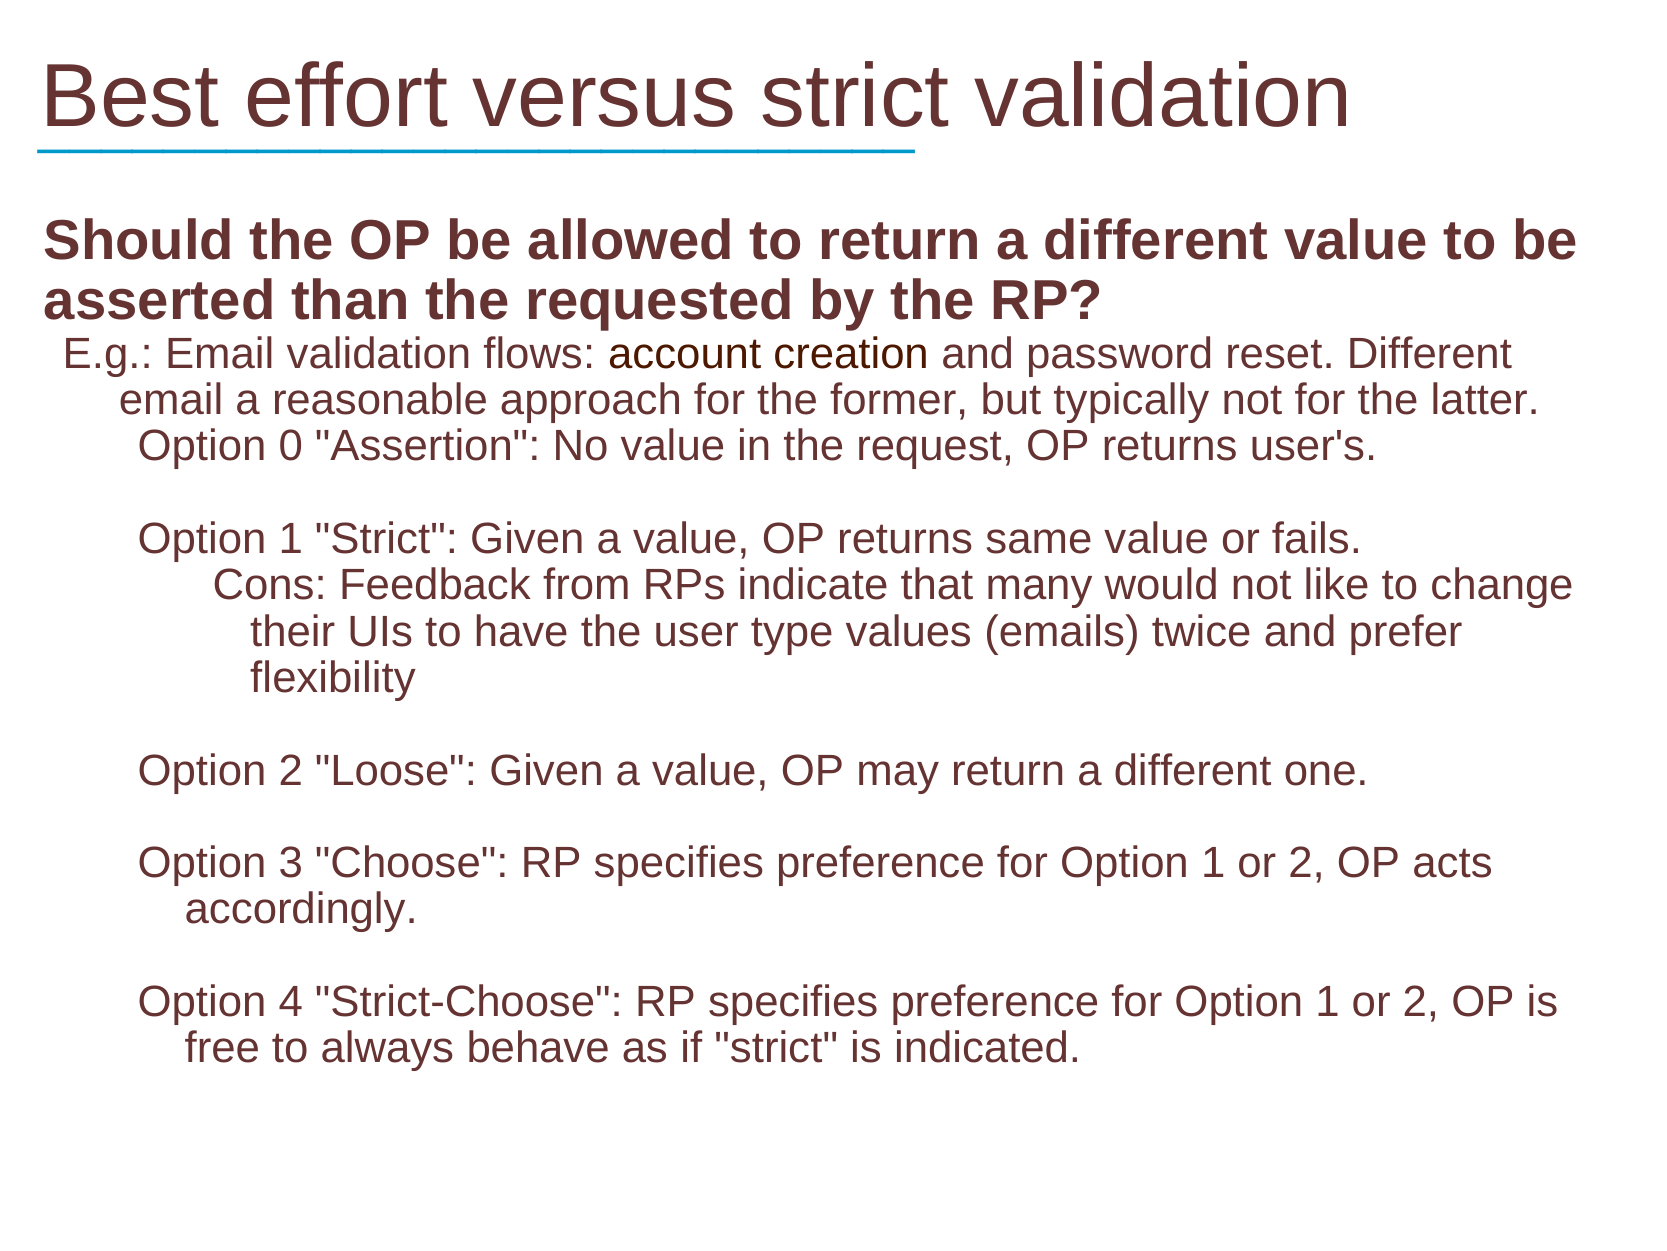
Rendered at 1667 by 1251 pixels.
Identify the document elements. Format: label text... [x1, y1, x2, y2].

text_box ____________________________ [38, 95, 940, 156]
title Best effort versus strict validation [40, 50, 1627, 201]
subtitle Should the OP be allowed to return a different value to be asserted than the requested by the RP? E.g.: Email validation flows: account creation and password reset. Different email a reasonable approach for the former, but typically not for the latter. Option 0 "Assertion": No value in the request, OP returns user's. Option 1 "Strict": Given a value, OP returns same value or fails. Cons: Feedback from RPs indicate that many would not like to change their UIs to have the user type values (emails) twice and prefer flexibility Option 2 "Loose": Given a value, OP may return a different one. Option 3 "Choose": RP specifies preference for Option 1 or 2, OP acts accordingly. Option 4 "Strict-Choose": RP specifies preference for Option 1 or 2, OP is free to always behave as if "strict" is indicated. [43, 211, 1613, 1138]
